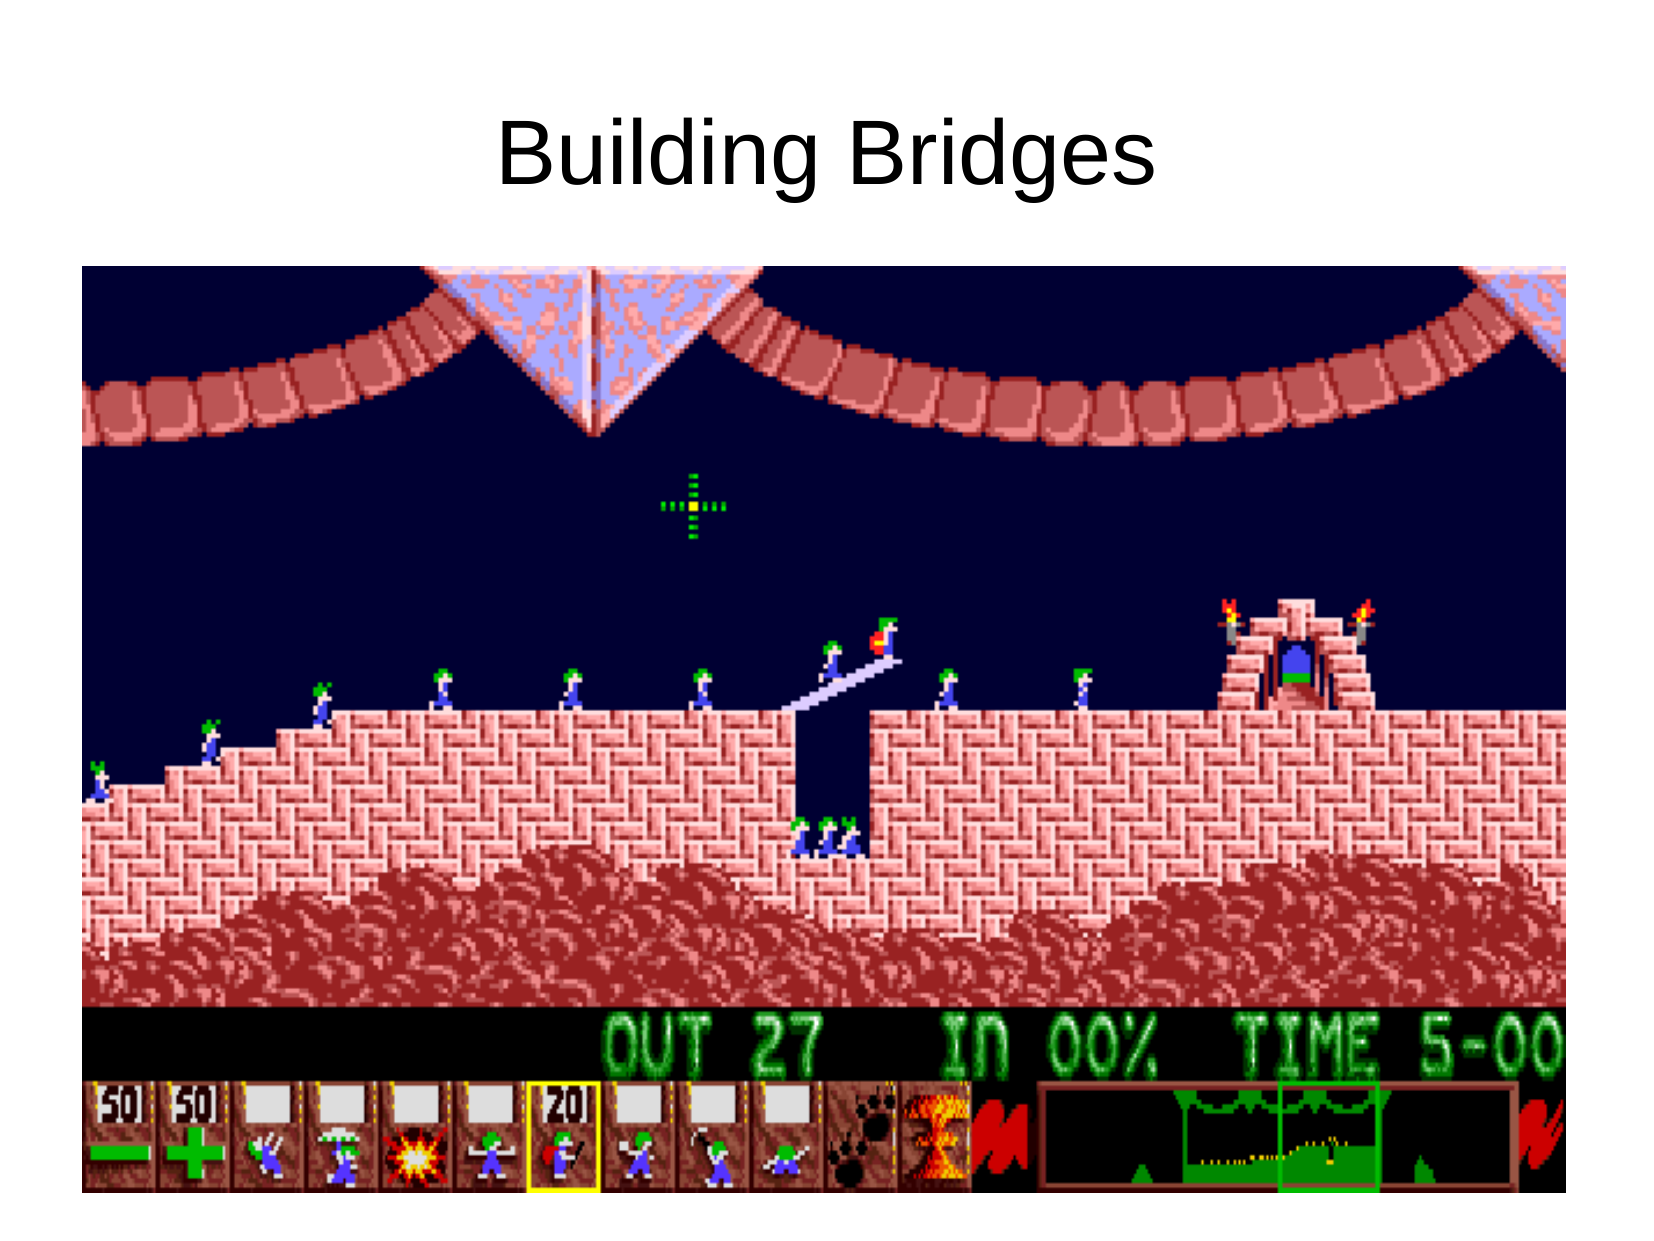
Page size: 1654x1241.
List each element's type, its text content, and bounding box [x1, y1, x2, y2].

picture [82, 266, 1566, 1193]
title Building Bridges [82, 49, 1571, 257]
